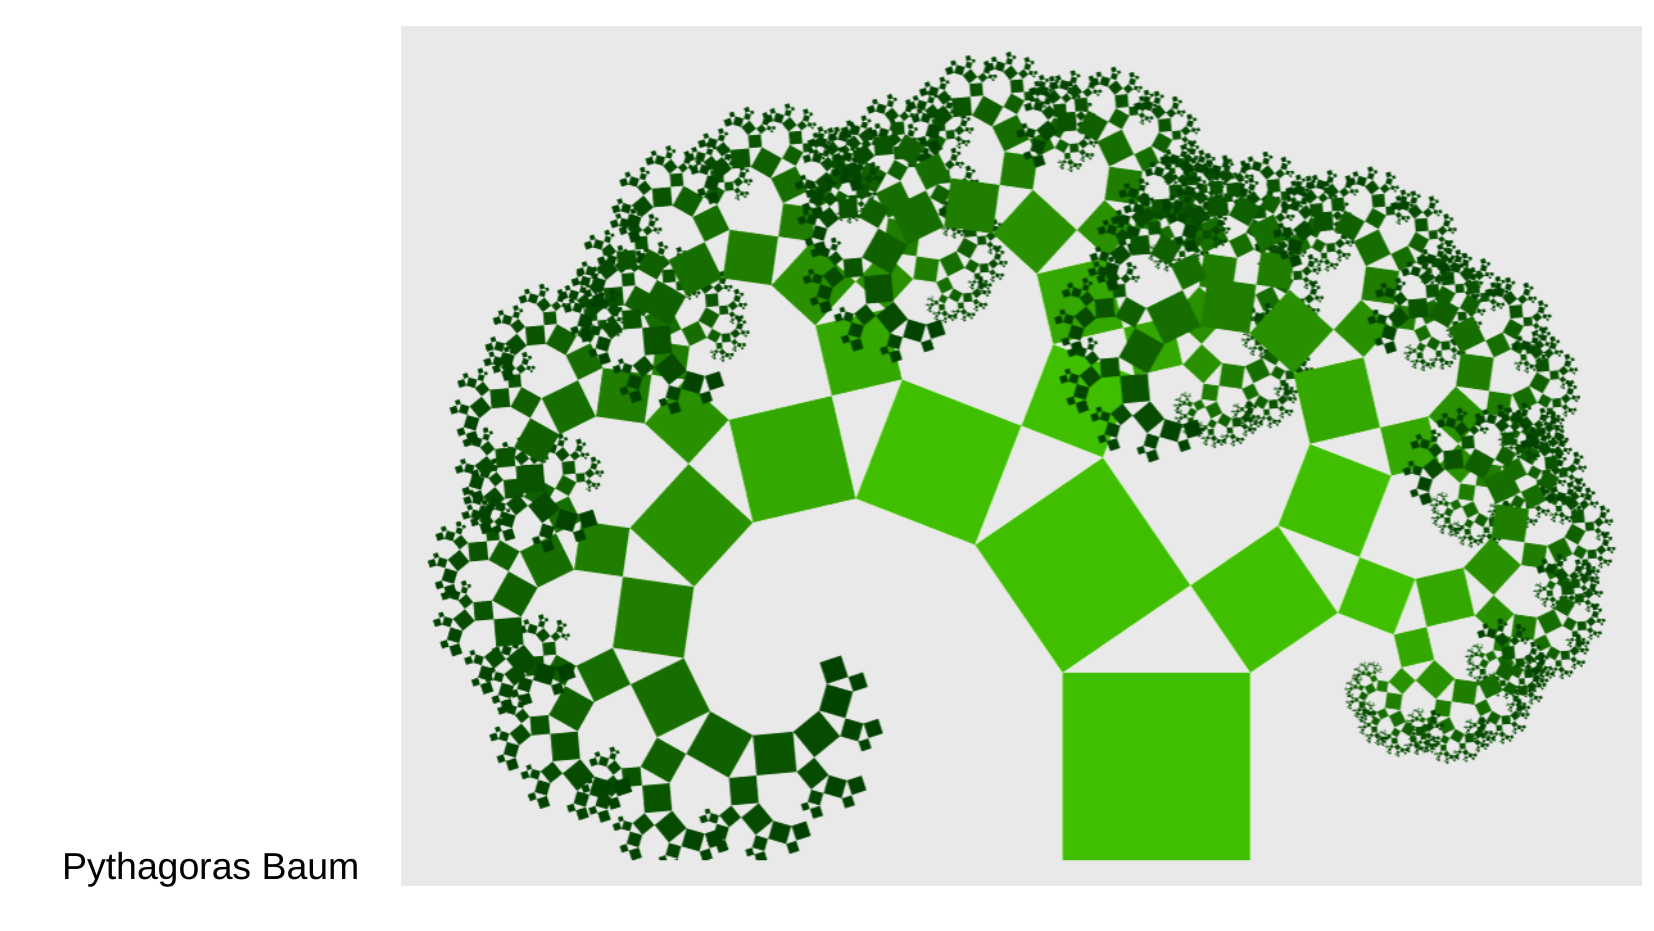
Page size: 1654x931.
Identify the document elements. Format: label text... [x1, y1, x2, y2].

picture [401, 26, 1642, 886]
text_box Pythagoras Baum [47, 838, 448, 910]
